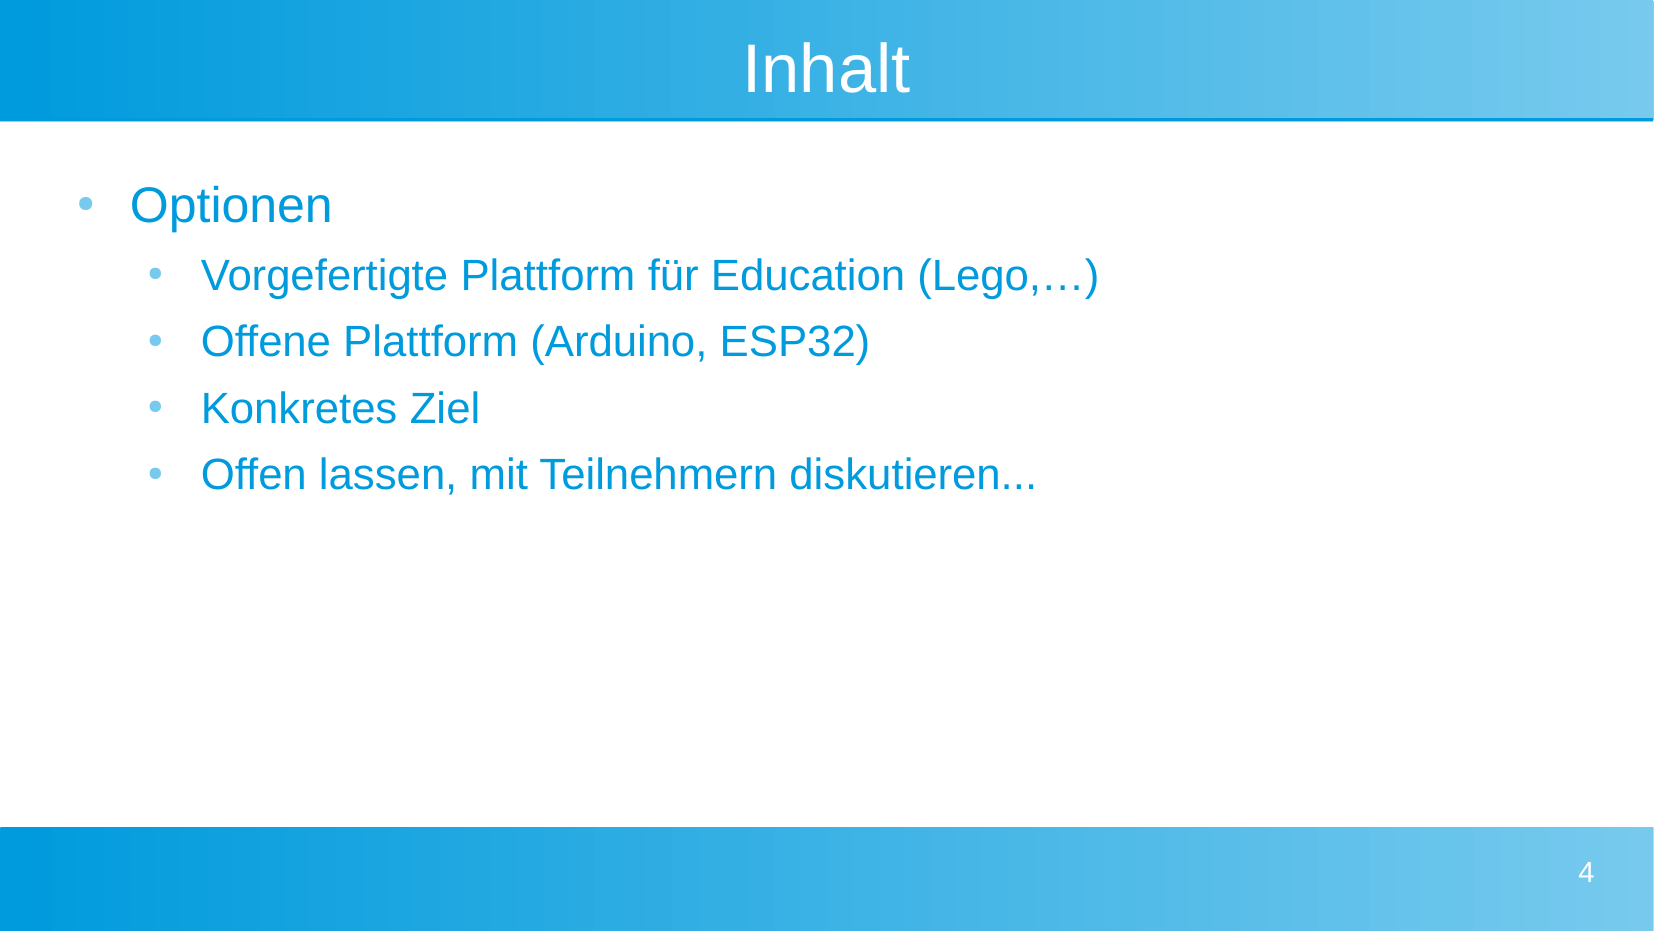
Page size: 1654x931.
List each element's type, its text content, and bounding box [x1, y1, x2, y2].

title Inhalt [59, 29, 1595, 108]
list Optionen Vorgefertigte Plattform für Education (Lego,…) Offene Plattform (Arduino, ESP32) Konkretes Ziel Offen lassen, mit Teilnehmern diskutieren... [59, 177, 1595, 768]
